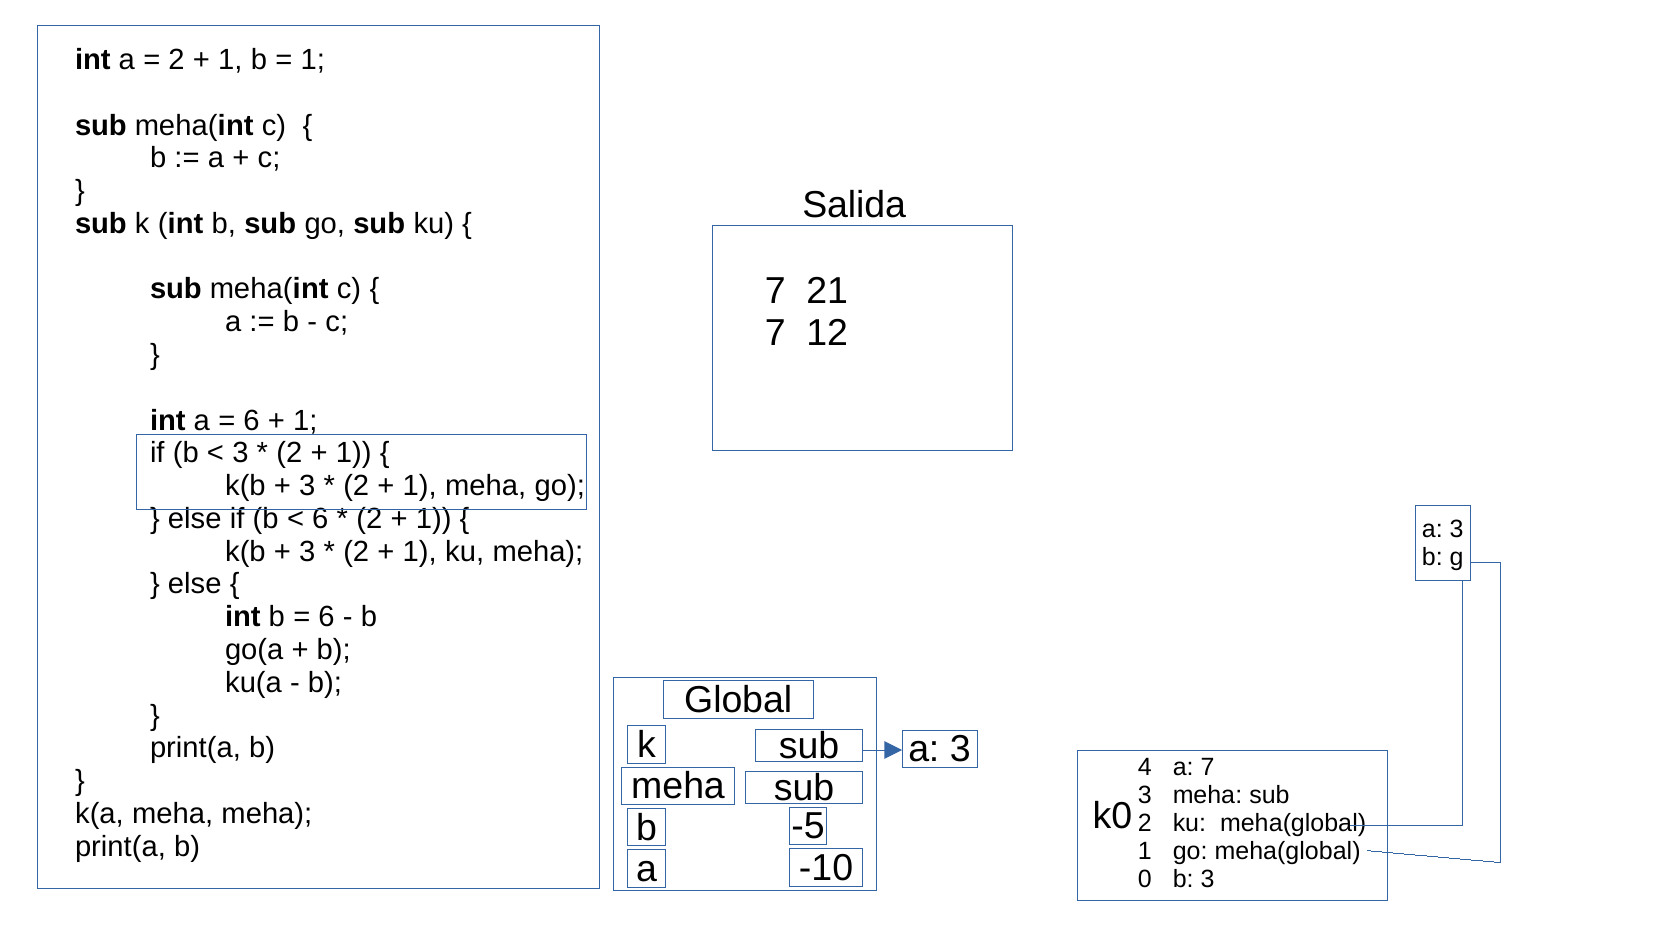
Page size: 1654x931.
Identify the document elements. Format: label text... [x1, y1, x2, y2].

text_box 7 21 7 12 [750, 262, 863, 404]
text_box 4 a: 7 3 meha: sub 2 ku: meha(global) 1 go: meha(global) 0 b: 3 [1123, 745, 1382, 901]
text_box a: 3 b: g [1415, 505, 1471, 581]
text_box meha [621, 767, 735, 805]
text_box a [627, 849, 666, 888]
text_box -10 [789, 848, 863, 887]
text_box sub [745, 771, 863, 804]
text_box k [627, 725, 666, 764]
text_box b [627, 808, 666, 846]
subtitle int a = 2 + 1, b = 1; sub meha(int c) { b := a + c; } sub k (int b, sub go, sub ku) { sub meha(int c) { a := b - c; } int a = 6 + 1; if (b < 3 * (2 + 1)) { k(b + 3 * (2 + 1), meha, go); } else if (b < 6 * (2 + 1)) { k(b + 3 * (2 + 1), ku, meha); } else { int b = 6 - b go(a + b); ku(a - b); } print(a, b) } k(a, meha, meha); print(a, b) [75, 43, 638, 863]
text_box sub [755, 729, 863, 762]
text_box Salida [787, 175, 921, 233]
text_box k0 [1077, 787, 1123, 845]
text_box a: 3 [902, 730, 978, 768]
text_box -5 [789, 807, 827, 845]
text_box Global [663, 680, 814, 719]
